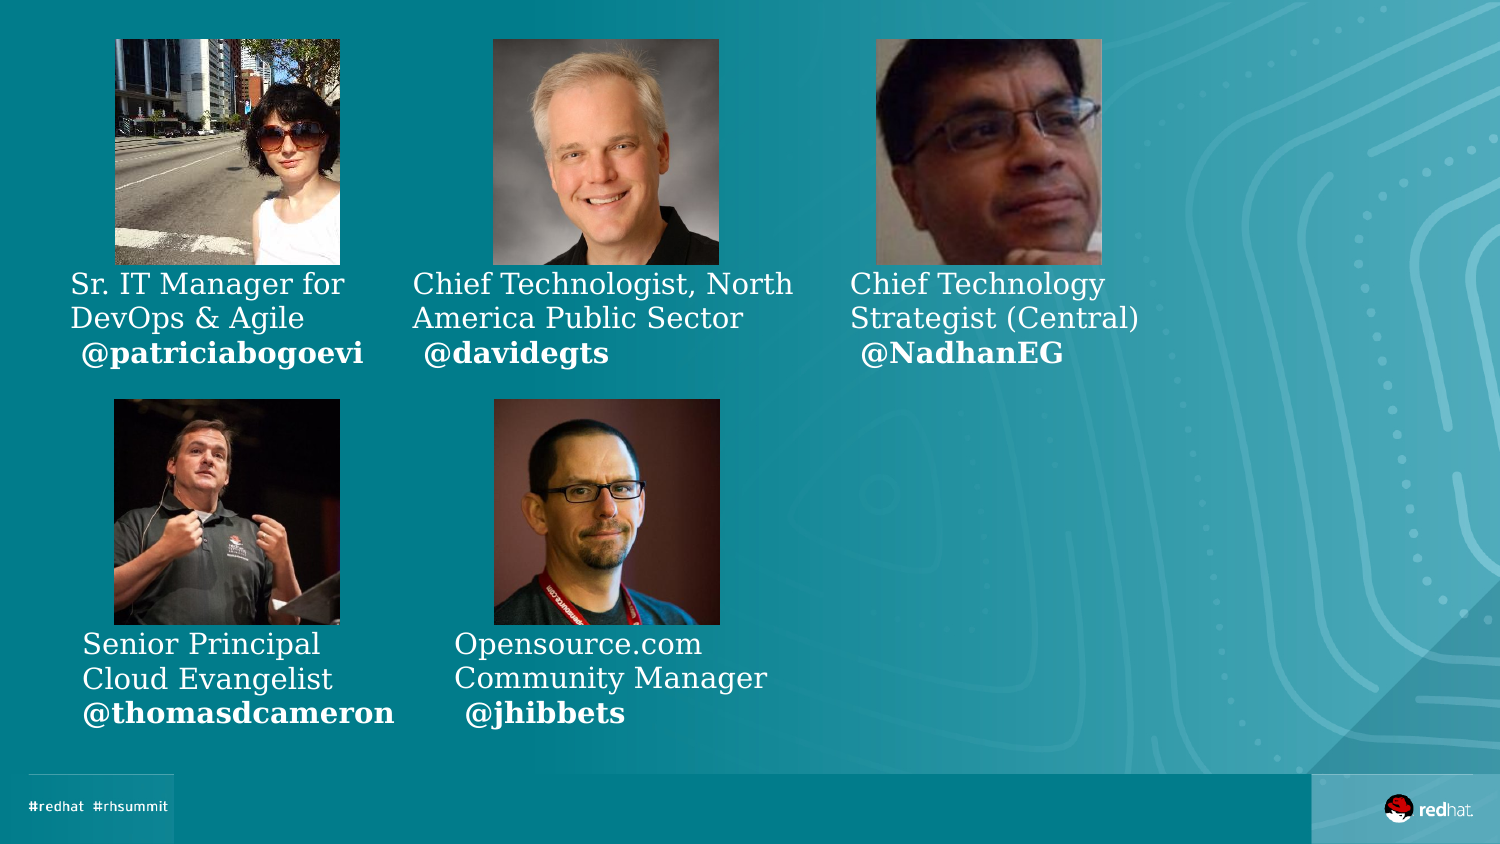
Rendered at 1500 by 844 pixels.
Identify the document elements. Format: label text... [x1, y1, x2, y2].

picture [0, 0, 1500, 844]
text_box Sr. IT Manager for DevOps & Agile @patriciabogoevi [55, 259, 398, 391]
text_box Chief Technology Strategist (Central) @NadhanEG [835, 259, 1159, 391]
text_box Chief Technologist, North America Public Sector @davidegts [398, 259, 818, 391]
text_box Opensource.com Community Manager @jhibbets [439, 620, 793, 808]
text_box Senior Principal Cloud Evangelist @thomasdcameron [67, 620, 421, 808]
